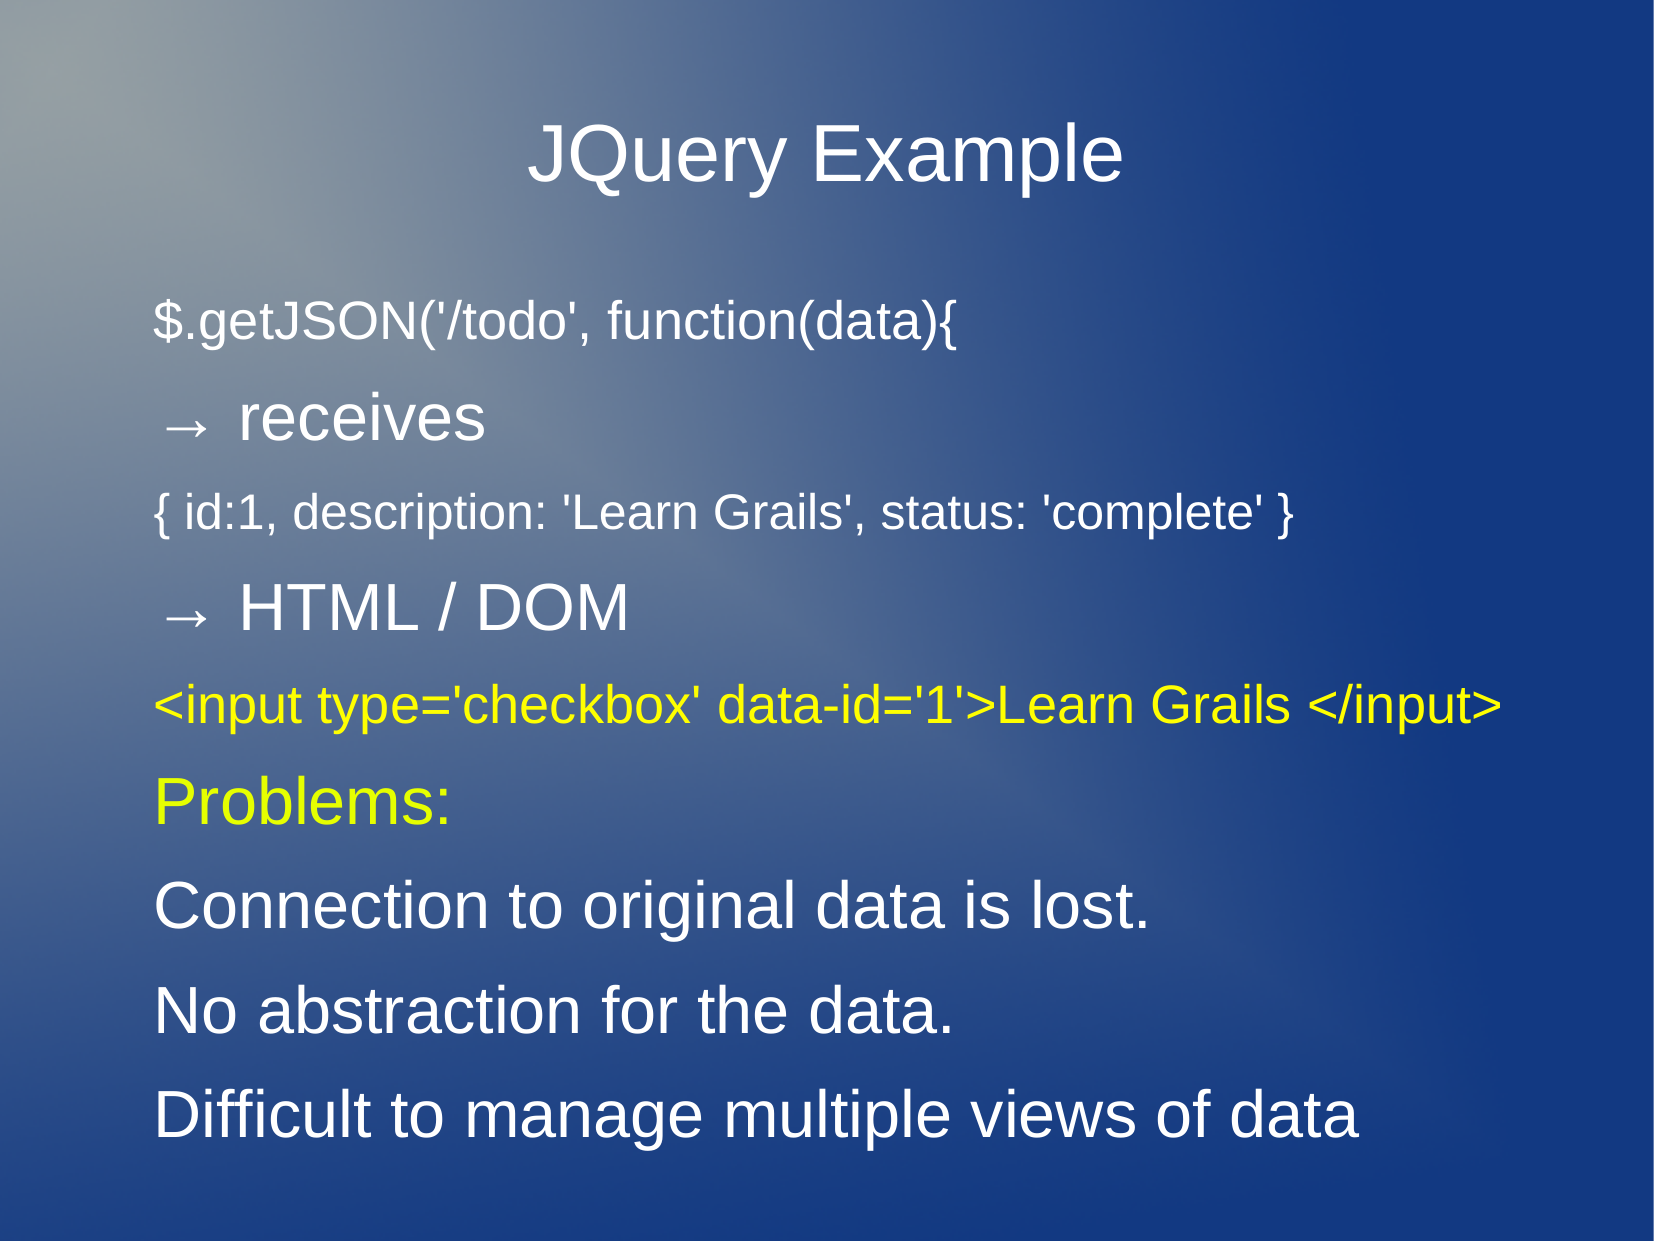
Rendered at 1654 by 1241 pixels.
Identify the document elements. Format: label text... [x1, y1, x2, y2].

title JQuery Example [82, 49, 1571, 257]
list $.getJSON('/todo', function(data){ → receives { id:1, description: 'Learn Grails', status: 'complete' } → HTML / DOM <input type='checkbox' data-id='1'>Learn Grails </input> Problems: Connection to original data is lost. No abstraction for the data. Difficult to manage multiple views of data [82, 290, 1571, 1241]
picture [0, 0, 1654, 1241]
